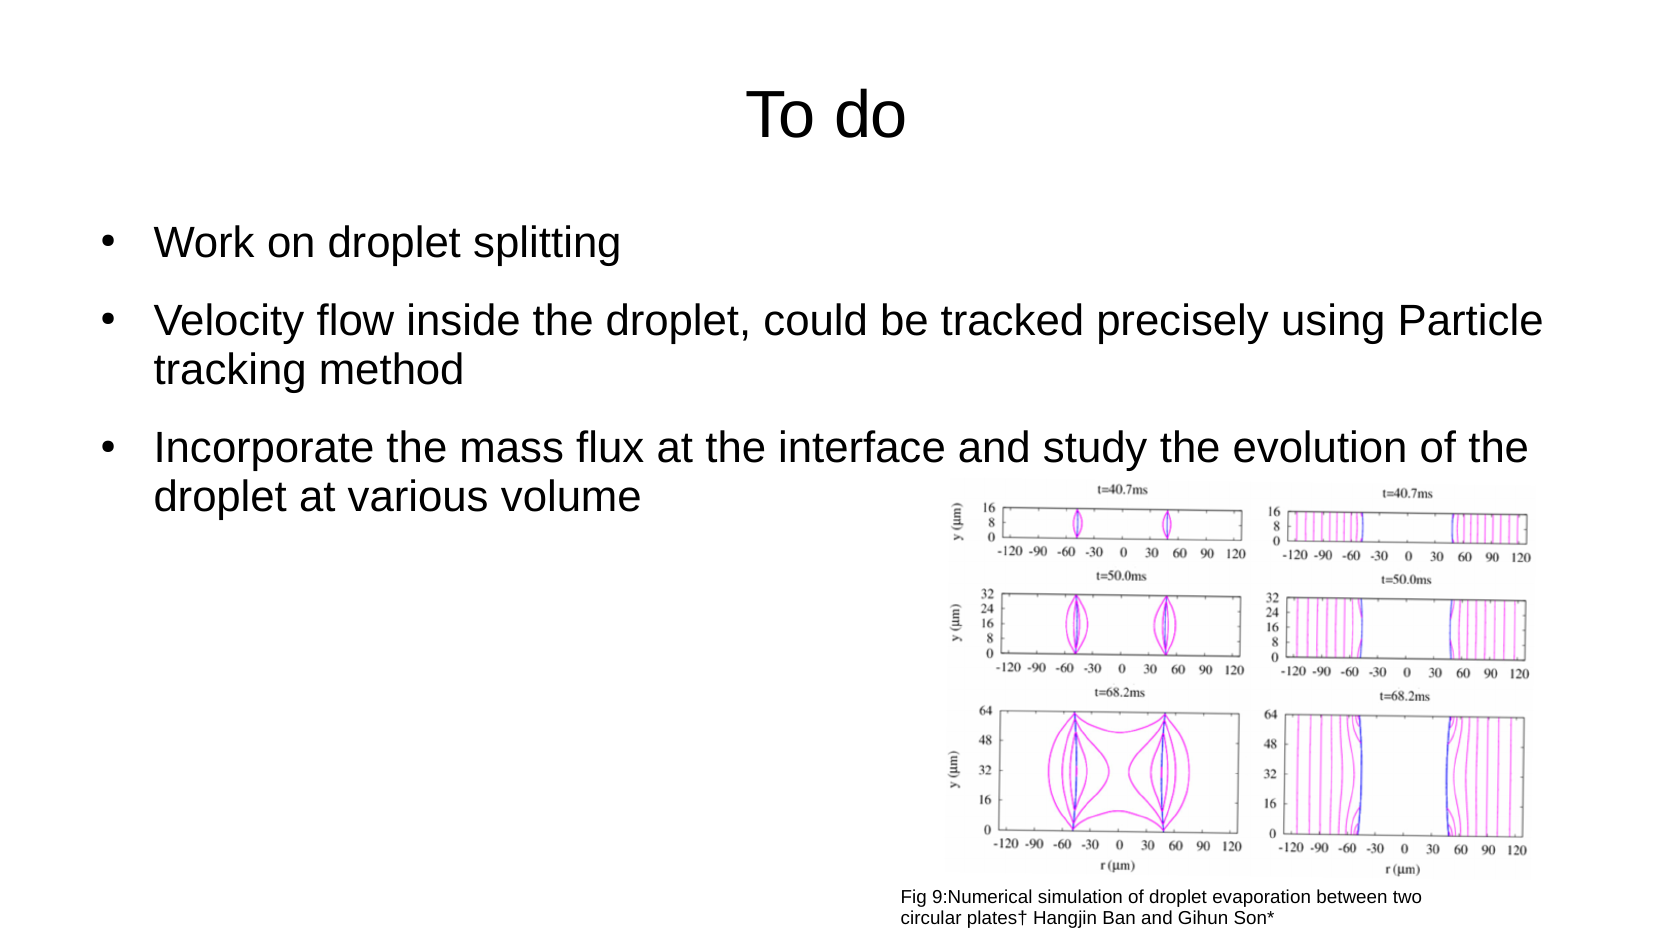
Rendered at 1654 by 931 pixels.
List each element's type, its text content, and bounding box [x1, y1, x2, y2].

title To do [82, 37, 1571, 193]
text_box Fig 9:Numerical simulation of droplet evaporation between two circular plates† Hangjin Ban and Gihun Son* [885, 879, 1654, 931]
list Work on droplet splitting Velocity flow inside the droplet, could be tracked precisely using Particle tracking method Incorporate the mass flux at the interface and study the evolution of the droplet at various volume [82, 217, 1571, 758]
picture [944, 477, 1536, 879]
